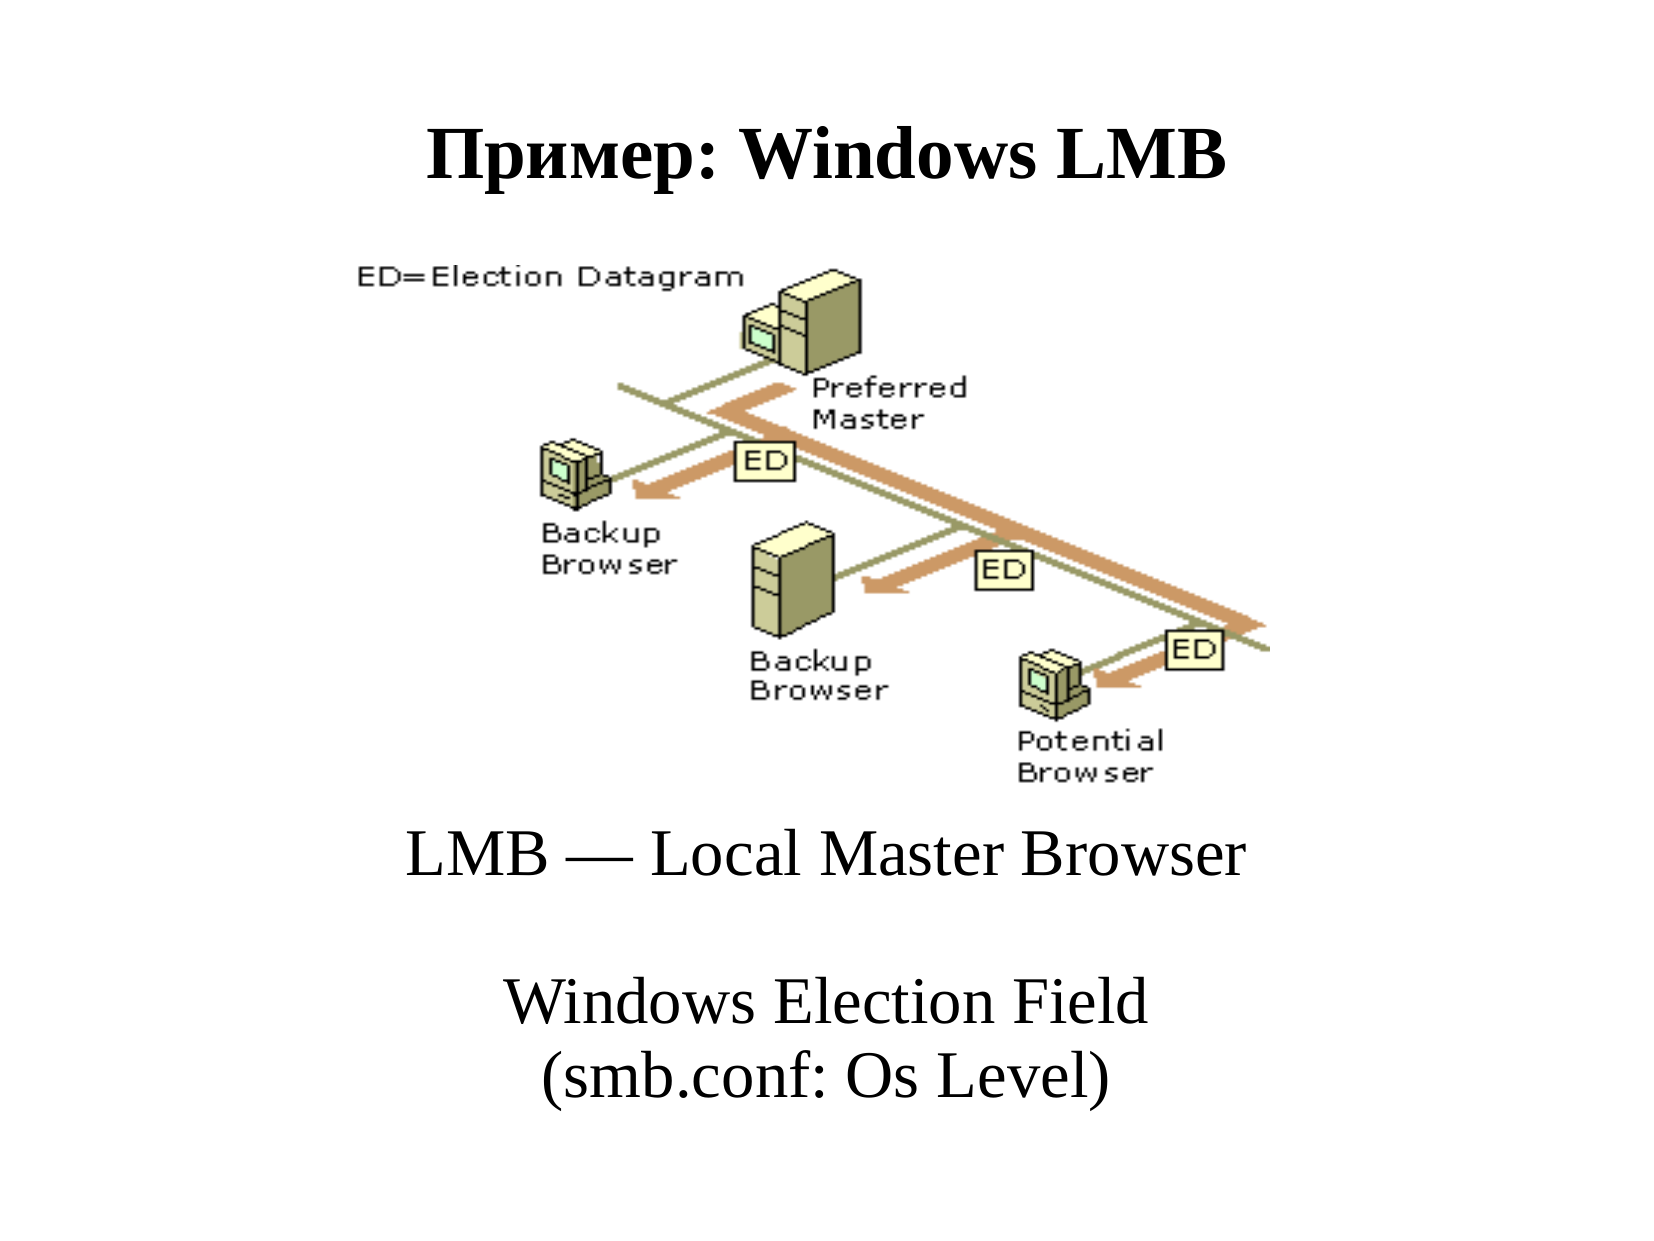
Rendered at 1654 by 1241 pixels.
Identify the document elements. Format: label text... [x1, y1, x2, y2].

subtitle LMB — Local Master Browser Windows Election Field (smb.conf: Os Level) [82, 815, 1571, 1113]
title Пример: Windows LMB [82, 49, 1571, 257]
picture [354, 265, 1270, 790]
